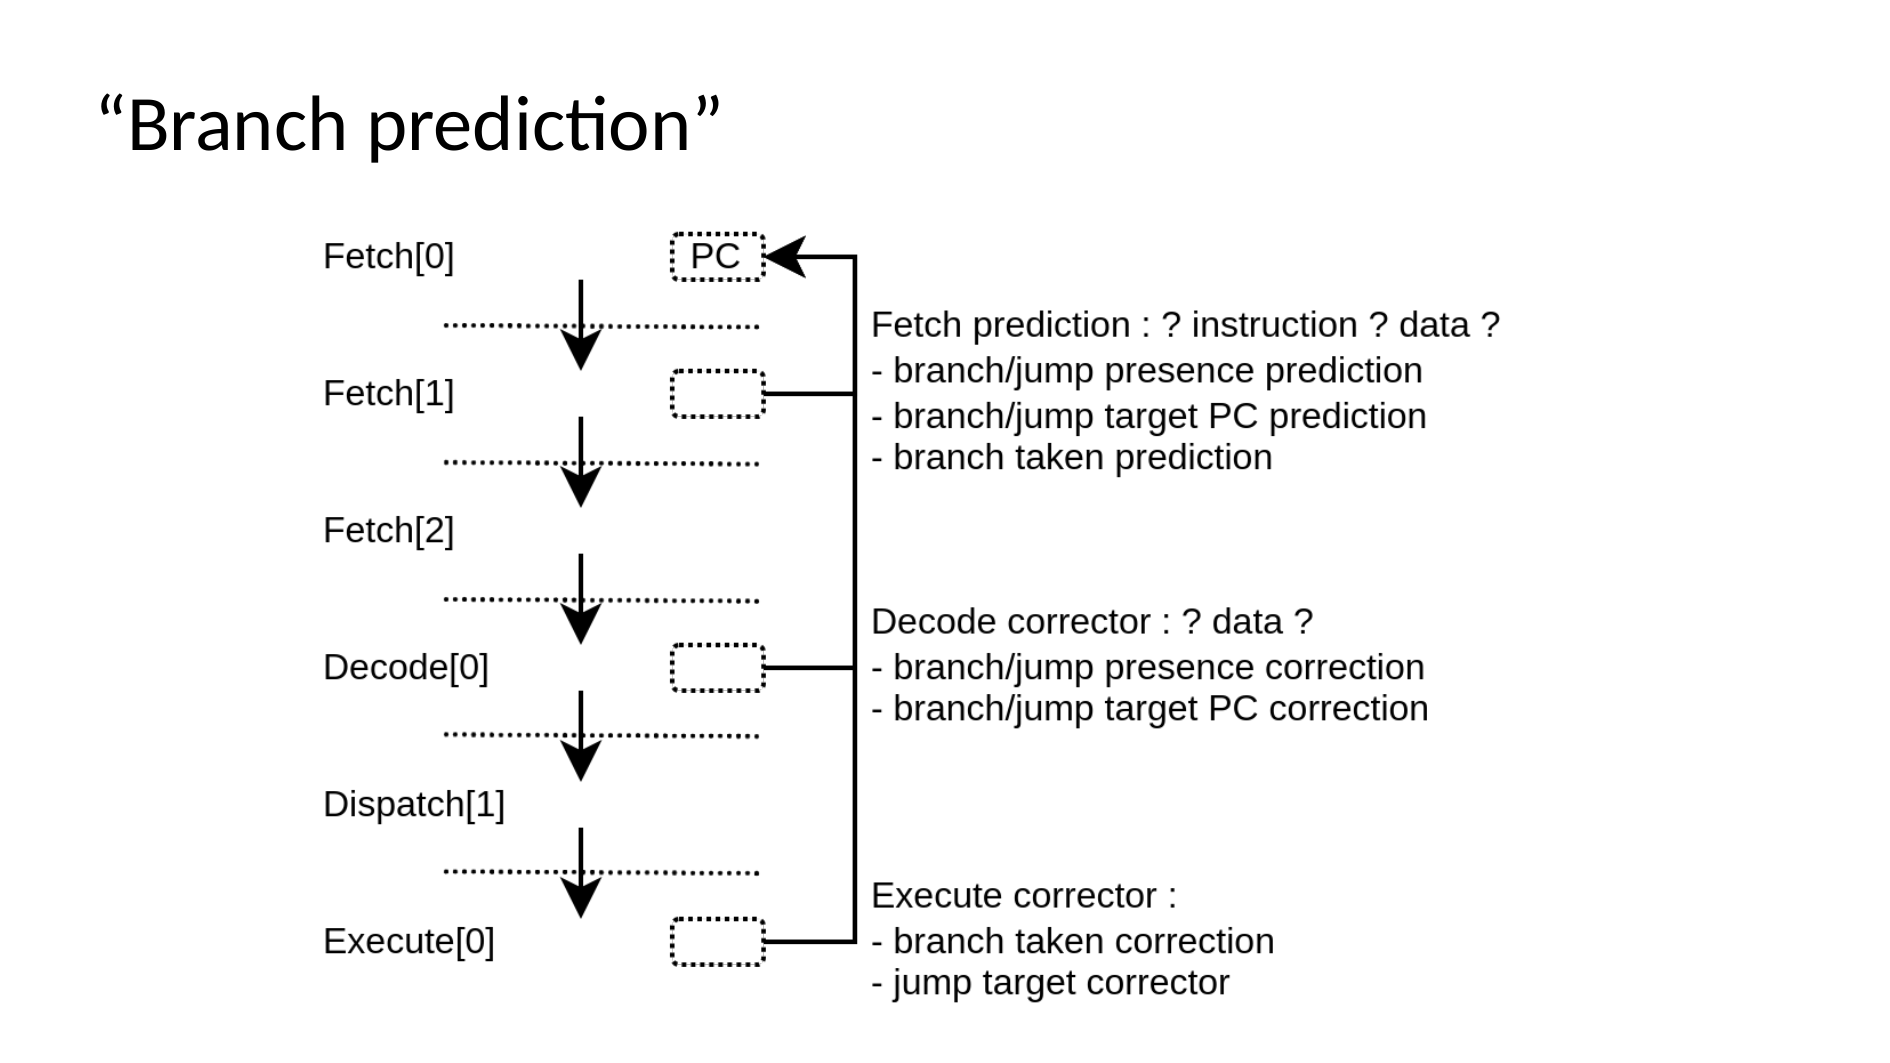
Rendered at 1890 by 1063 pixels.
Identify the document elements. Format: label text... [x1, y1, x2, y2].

picture [259, 177, 1725, 1063]
title “Branch prediction” [94, 42, 1796, 220]
